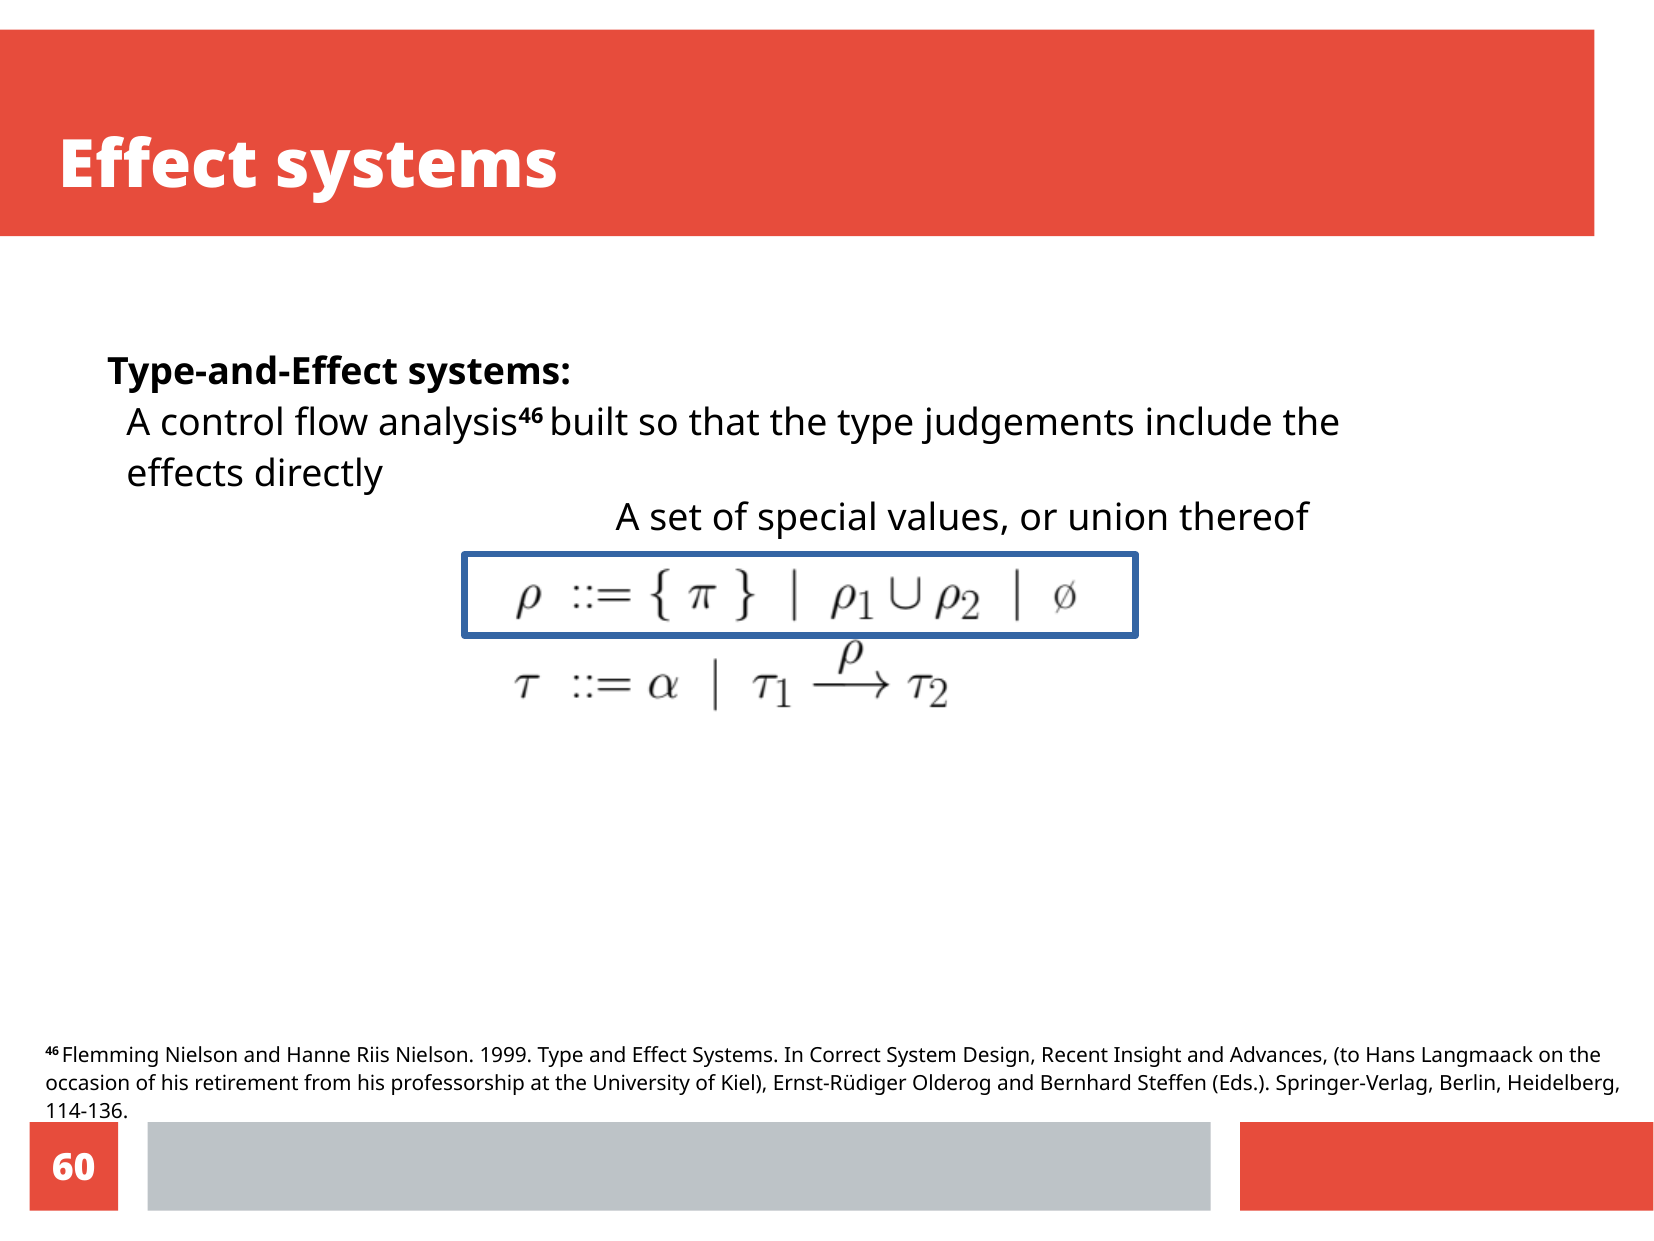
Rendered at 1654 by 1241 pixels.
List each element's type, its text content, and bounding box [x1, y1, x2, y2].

text_box A set of special values, or union thereof [600, 483, 1378, 542]
title Effect systems [59, 59, 1595, 207]
text_box Type-and-Effect systems: A control flow analysis46 built so that the type judgements include the effects directly [92, 286, 1479, 519]
picture [504, 558, 1088, 632]
picture [504, 639, 1088, 723]
text_box 46 Flemming Nielson and Hanne Riis Nielson. 1999. Type and Effect Systems. In Correct System Design, Recent Insight and Advances, (to Hans Langmaack on the occasion of his retirement from his professorship at the University of Kiel), Ernst-Rüdiger Olderog and Bernhard Steffen (Eds.). Springer-Verlag, Berlin, Heidelberg, 114-136. [30, 1032, 1637, 1121]
